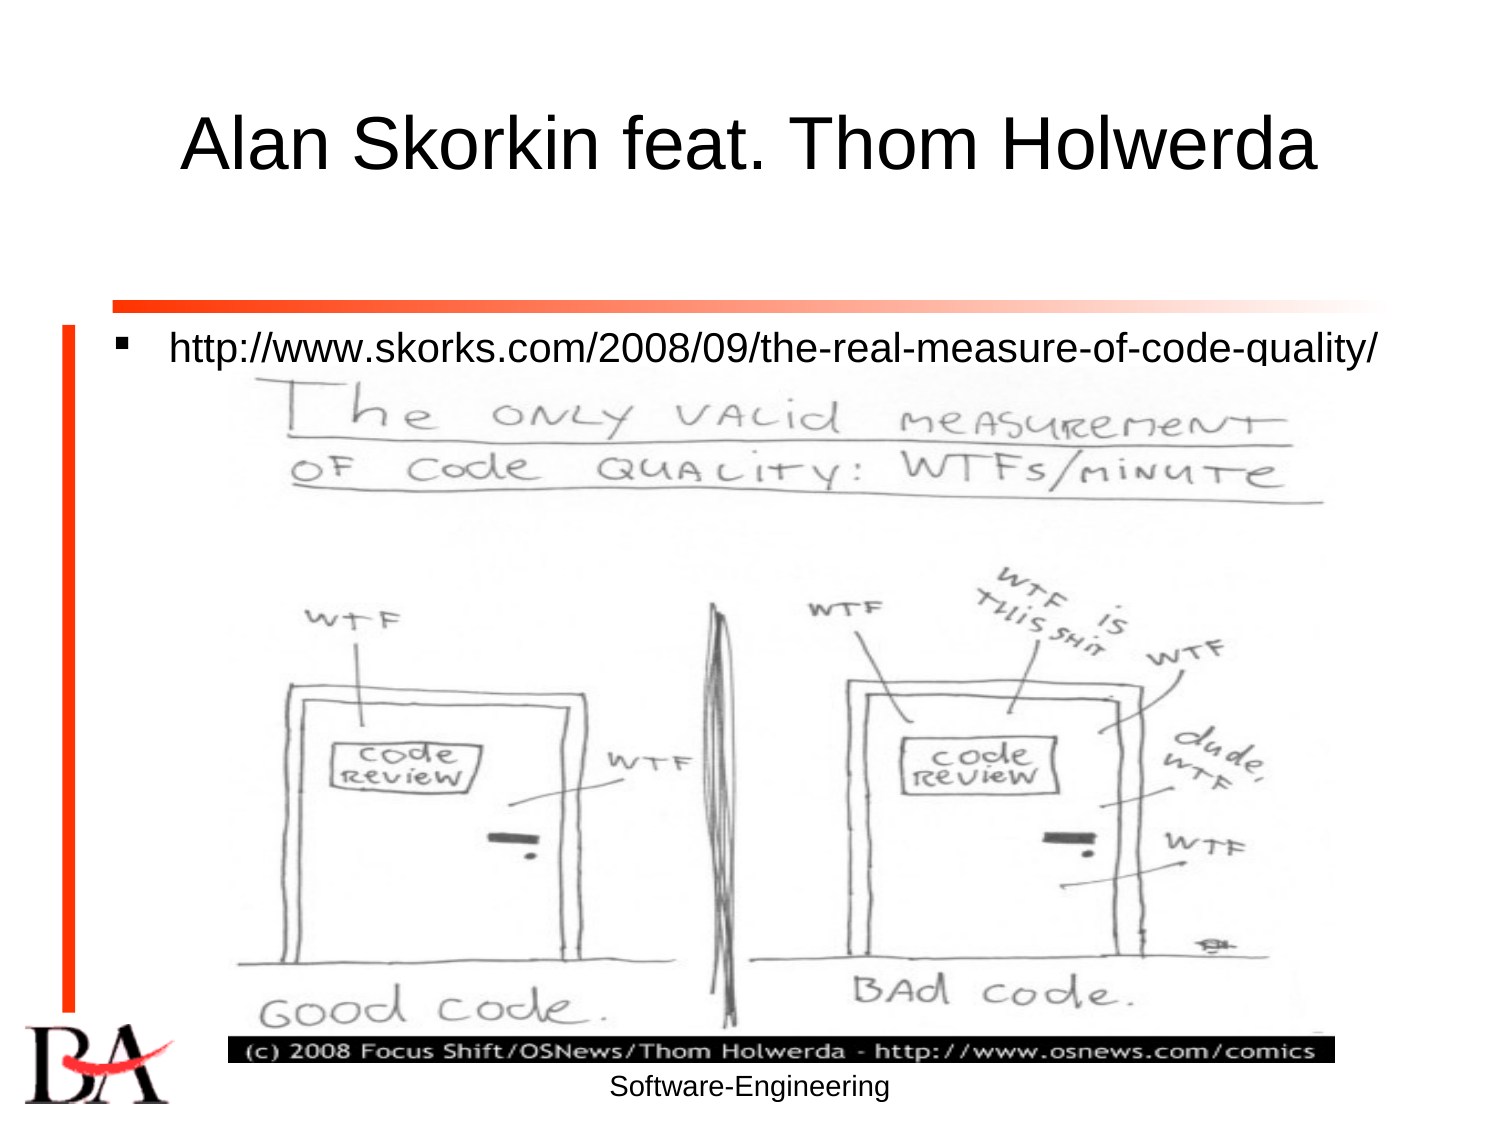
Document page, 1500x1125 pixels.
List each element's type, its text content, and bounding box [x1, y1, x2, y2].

picture [228, 366, 1335, 1063]
picture [24, 1024, 175, 1104]
list http://www.skorks.com/2008/09/the-real-measure-of-code-quality/ [112, 324, 1388, 1036]
title Alan Skorkin feat. Thom Holwerda [112, 28, 1388, 259]
